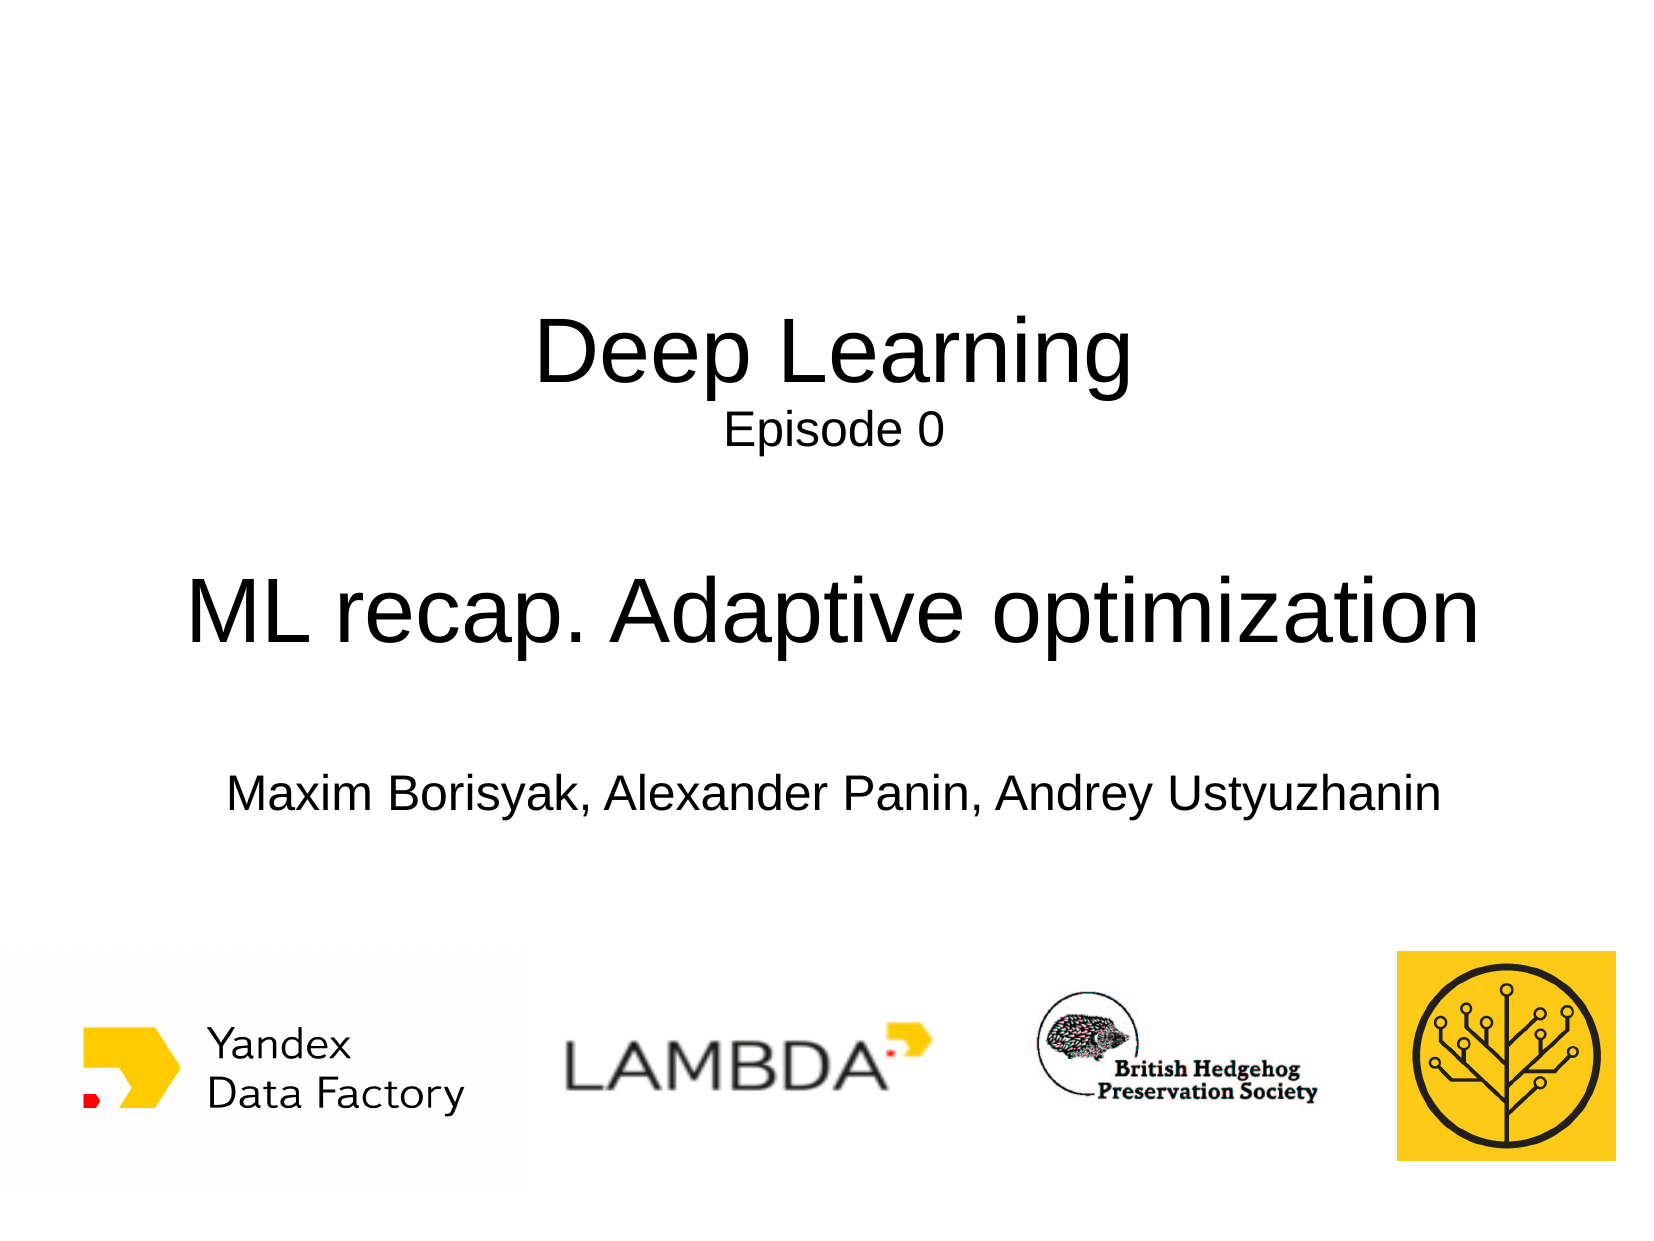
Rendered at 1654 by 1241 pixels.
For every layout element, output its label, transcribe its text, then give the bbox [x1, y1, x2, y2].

picture [0, 887, 952, 1228]
title Deep Learning Episode 0 ML recap. Adaptive optimization Maxim Borisyak, Alexander Panin, Andrey Ustyuzhanin [90, 298, 1579, 822]
picture [992, 942, 1616, 1200]
